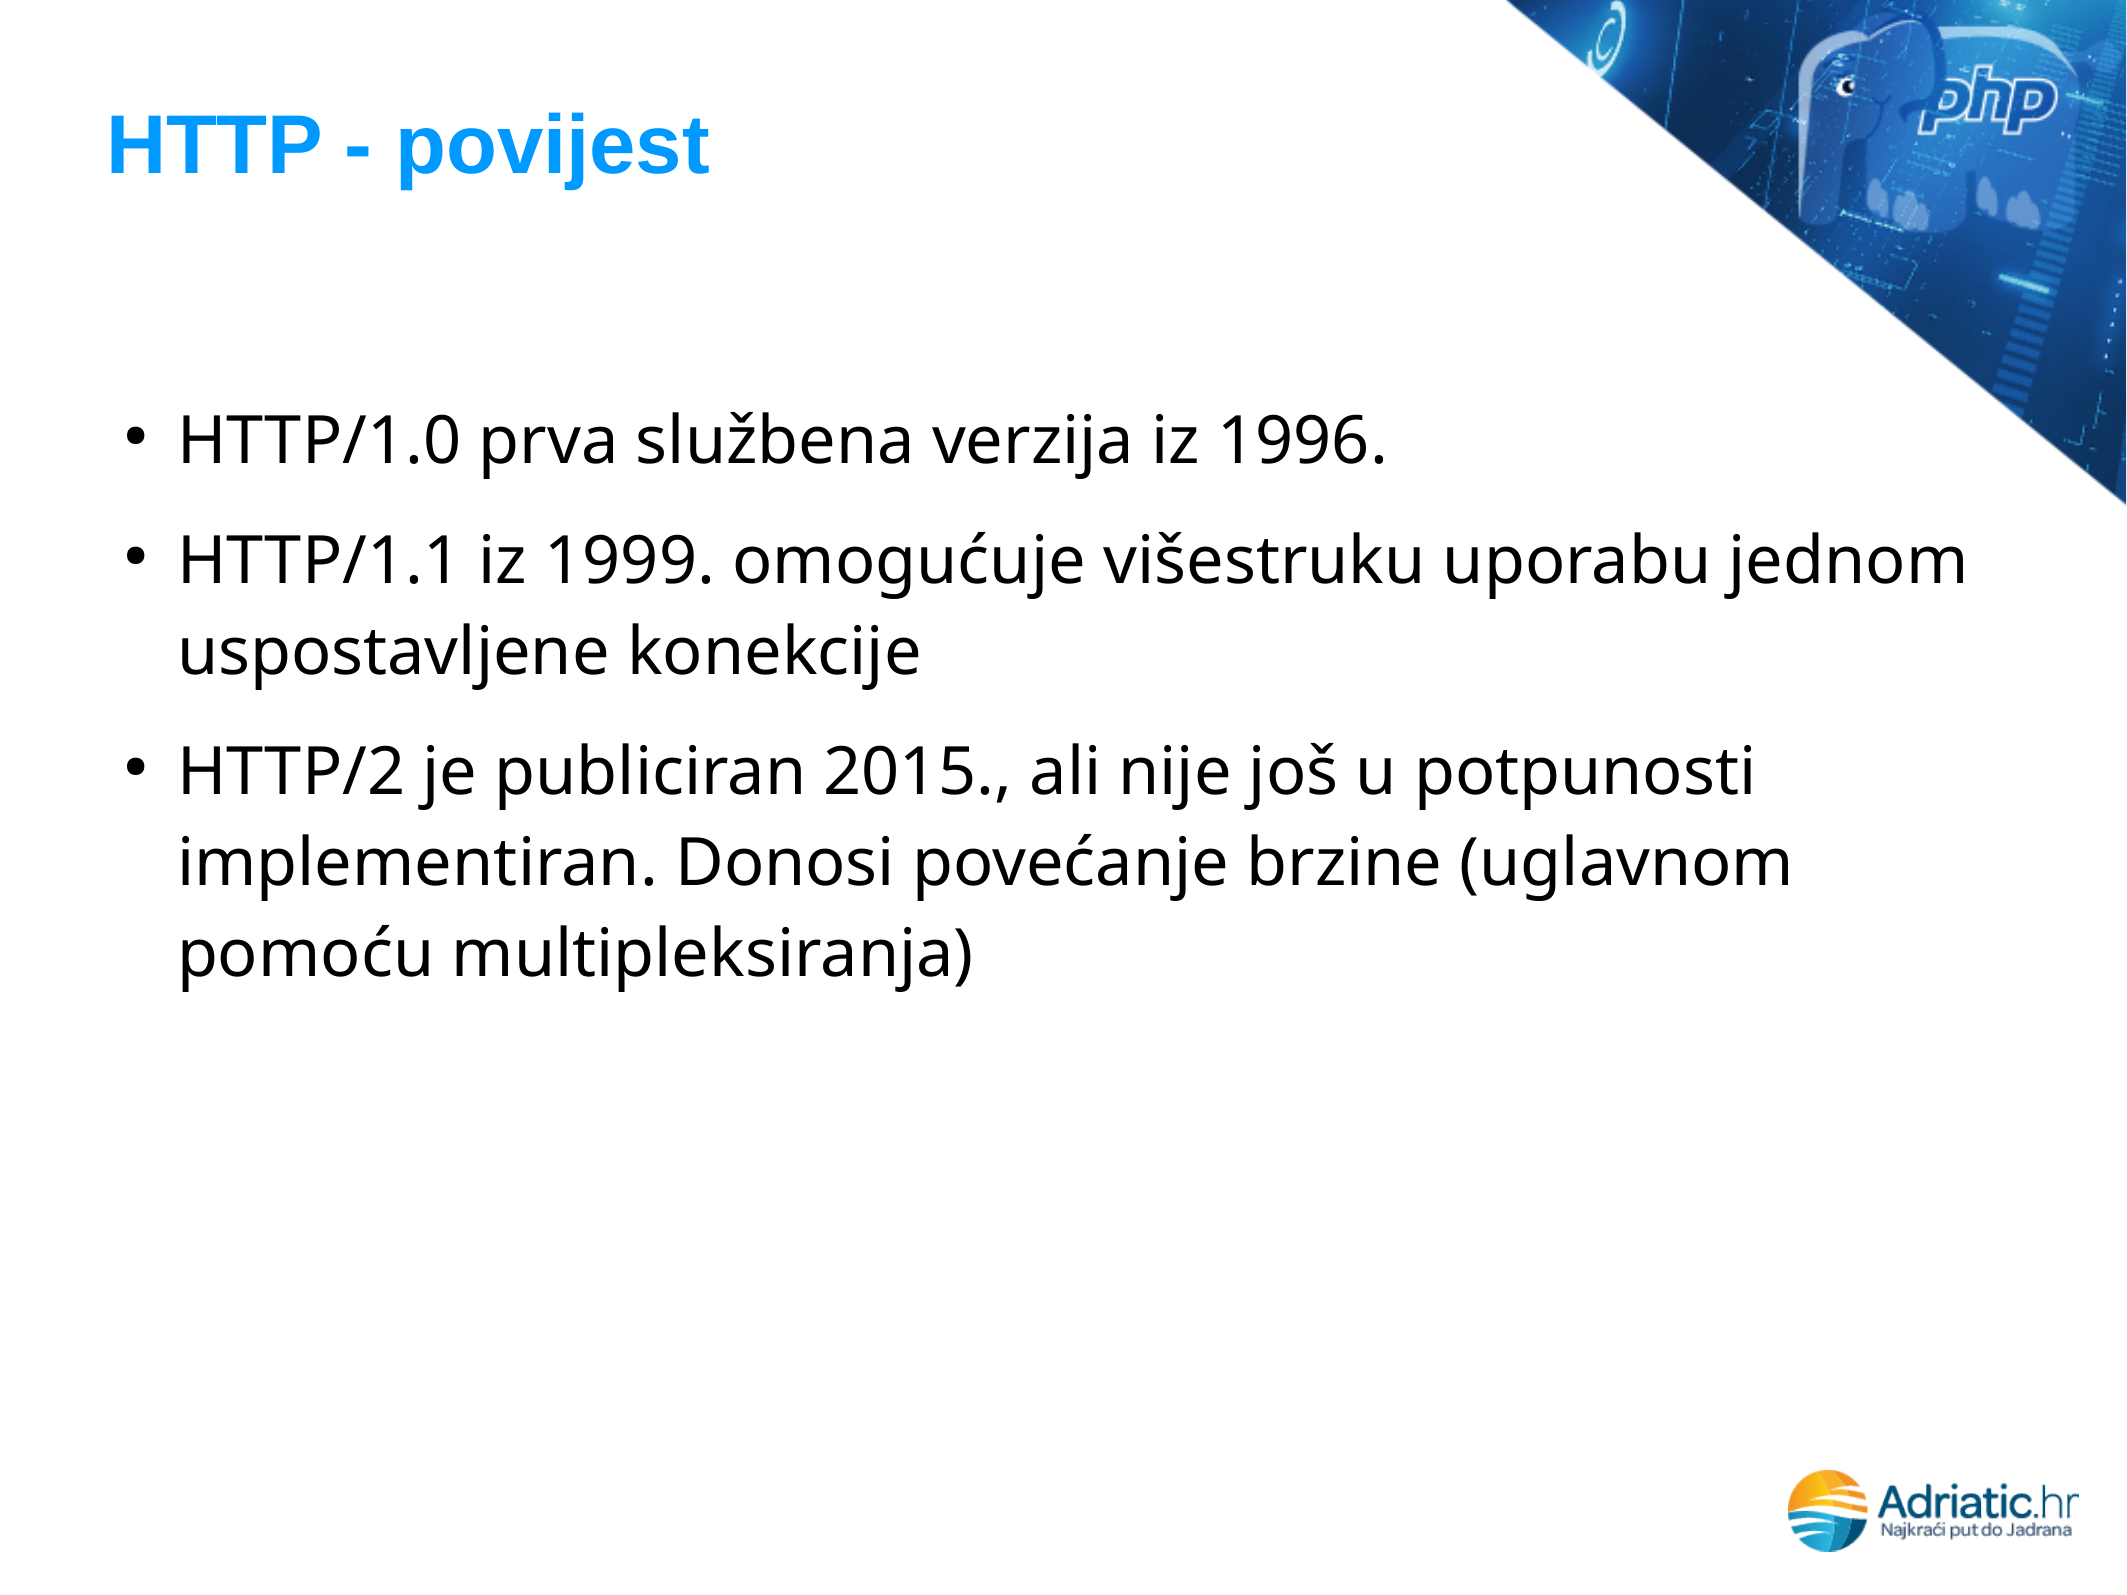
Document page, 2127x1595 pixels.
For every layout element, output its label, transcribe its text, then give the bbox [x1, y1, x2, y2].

picture [1505, 0, 2127, 625]
title HTTP - povijest [106, 70, 1630, 219]
list HTTP/1.0 prva službena verzija iz 1996. HTTP/1.1 iz 1999. omogućuje višestruku uporabu jednom uspostavljene konekcije HTTP/2 je publiciran 2015., ali nije još u potpunosti implementiran. Donosi povećanje brzine (uglavnom pomoću multipleksiranja) [106, 271, 2020, 1453]
picture [1788, 1470, 2079, 1552]
